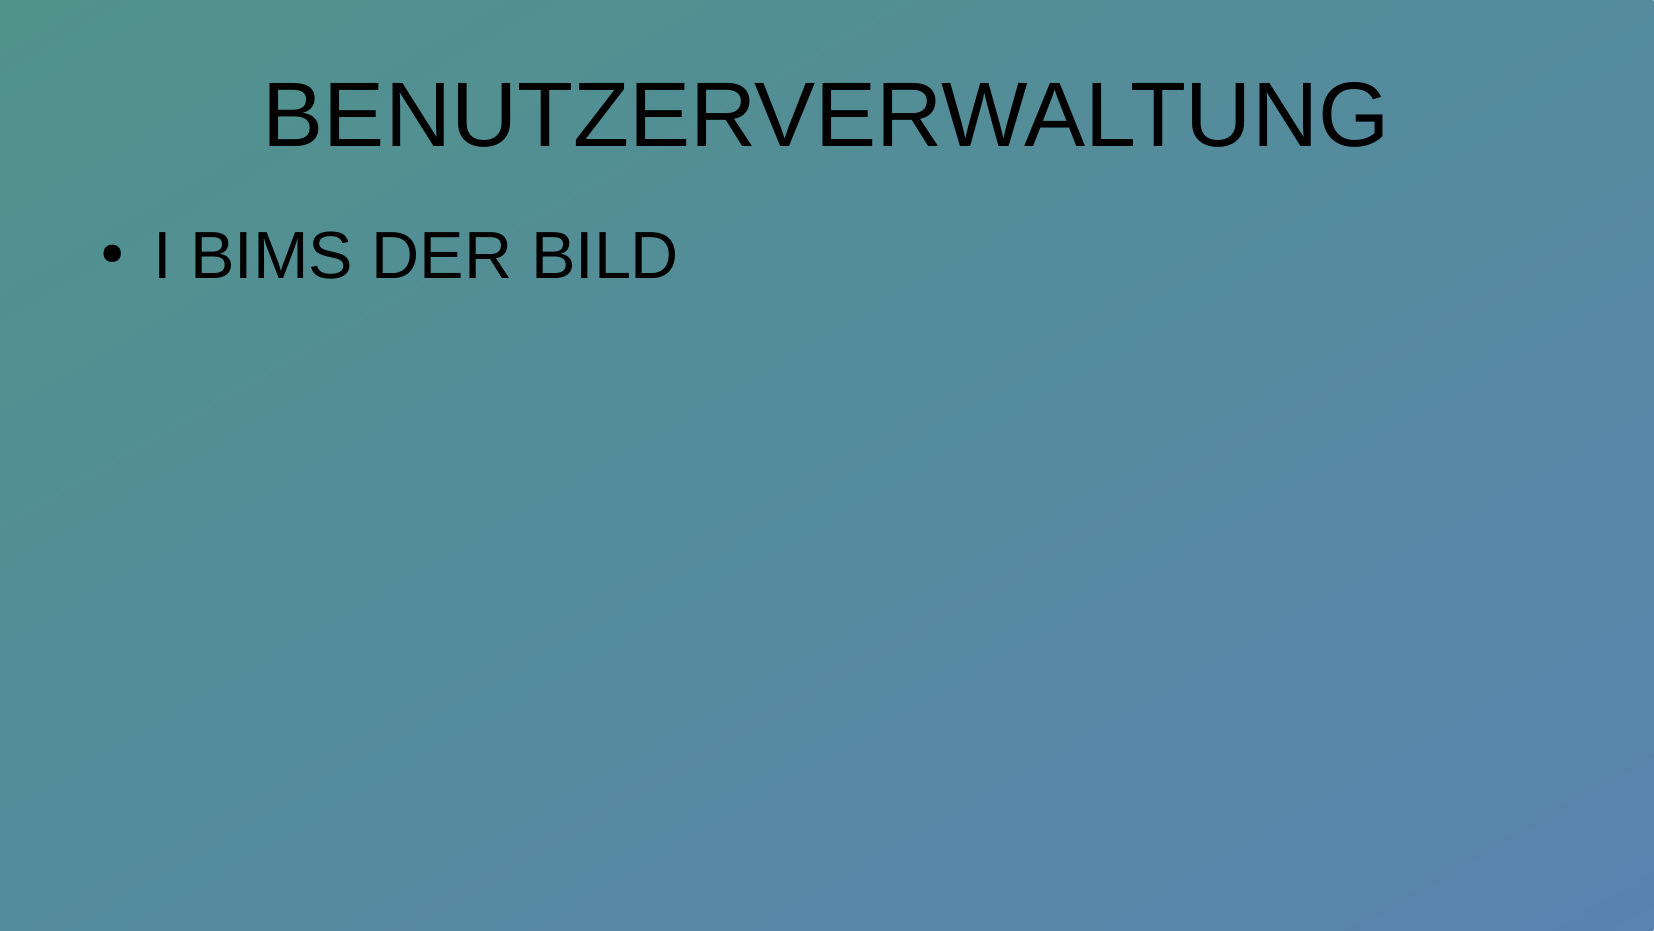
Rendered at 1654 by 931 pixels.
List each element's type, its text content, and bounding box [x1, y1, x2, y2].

list I BIMS DER BILD [82, 217, 1571, 758]
title BENUTZERVERWALTUNG [82, 37, 1571, 193]
